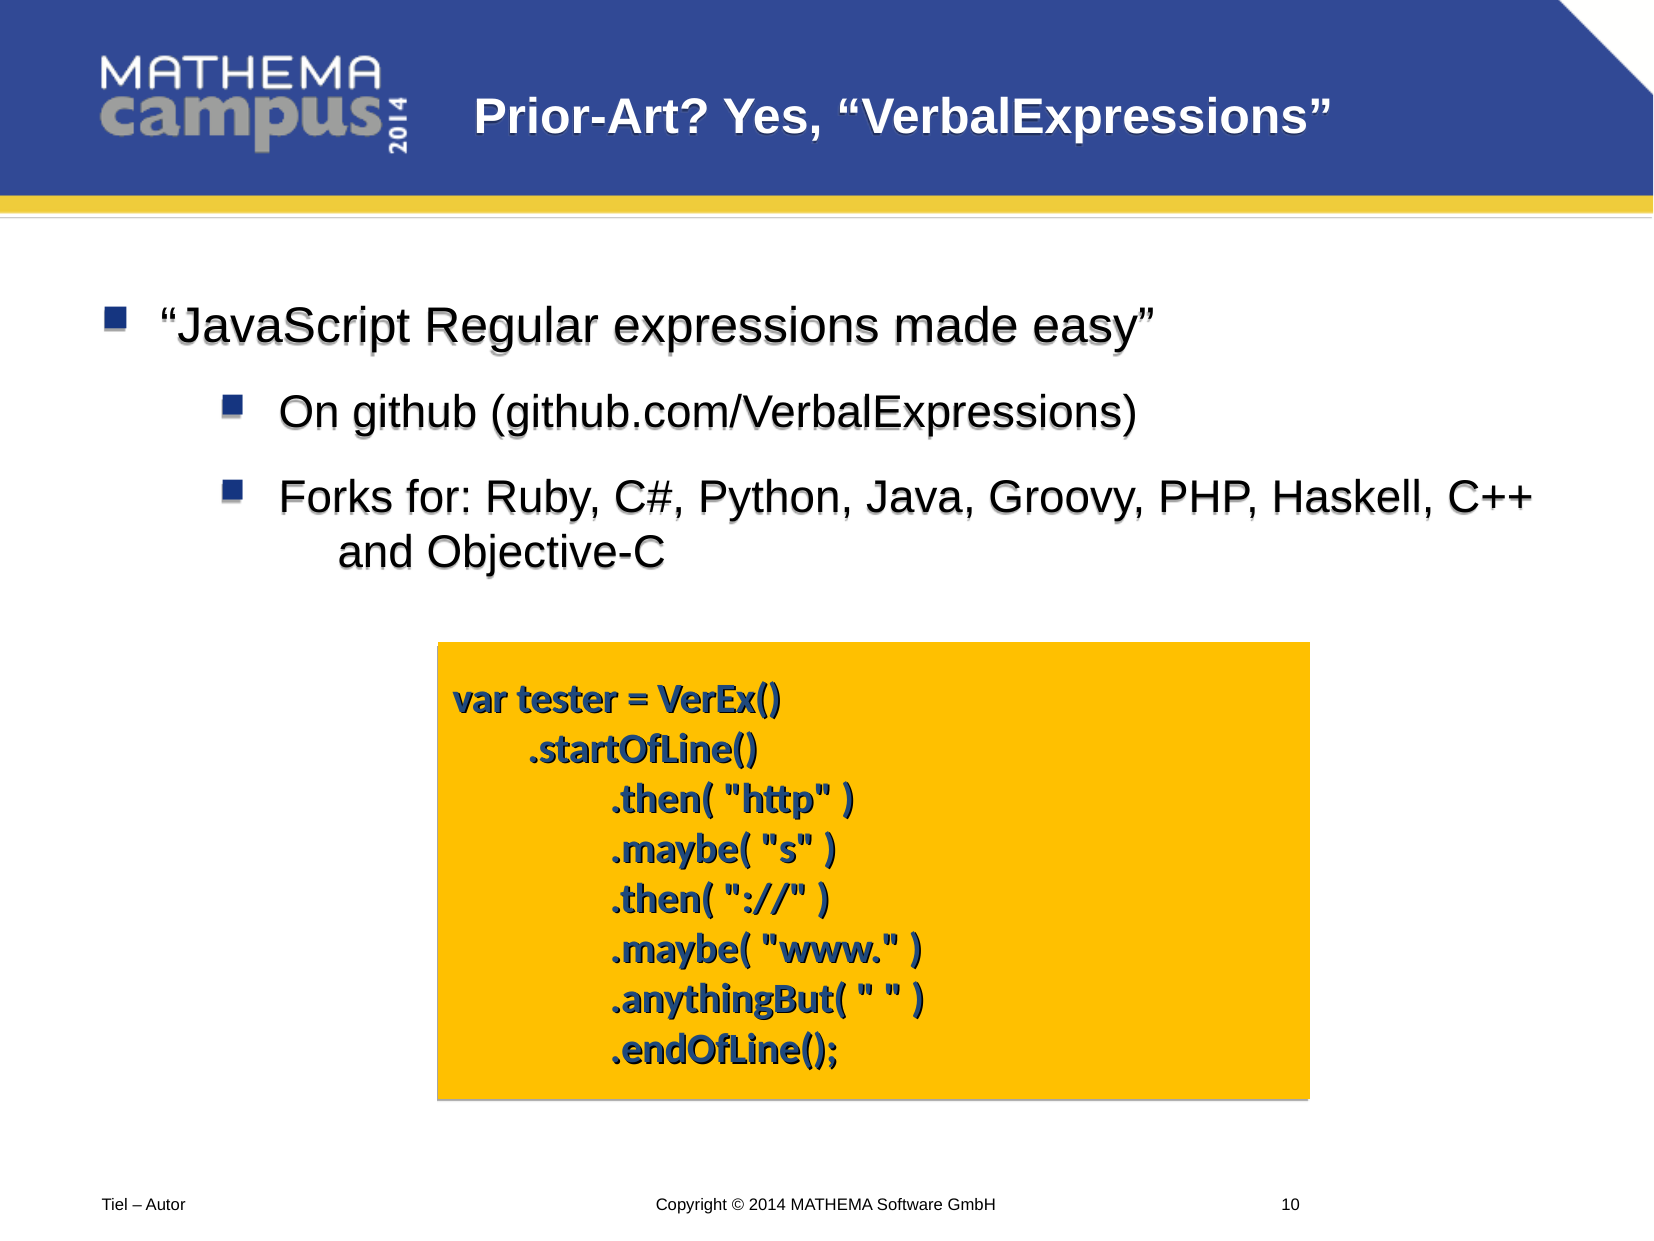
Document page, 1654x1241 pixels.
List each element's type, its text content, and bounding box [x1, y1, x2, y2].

title Prior-Art? Yes, “VerbalExpressions” [473, 70, 1547, 158]
text_box var tester = VerEx() .startOfLine() .then( "http" ) .maybe( "s" ) .then( "://" ) .maybe( "www." ) .anythingBut( " " ) .endOfLine(); [438, 642, 1310, 1099]
list “JavaScript Regular expressions made easy” On github (github.com/VerbalExpressions) Forks for: Ruby, C#, Python, Java, Groovy, PHP, Haskell, C++ and Objective-C [101, 292, 1547, 1140]
